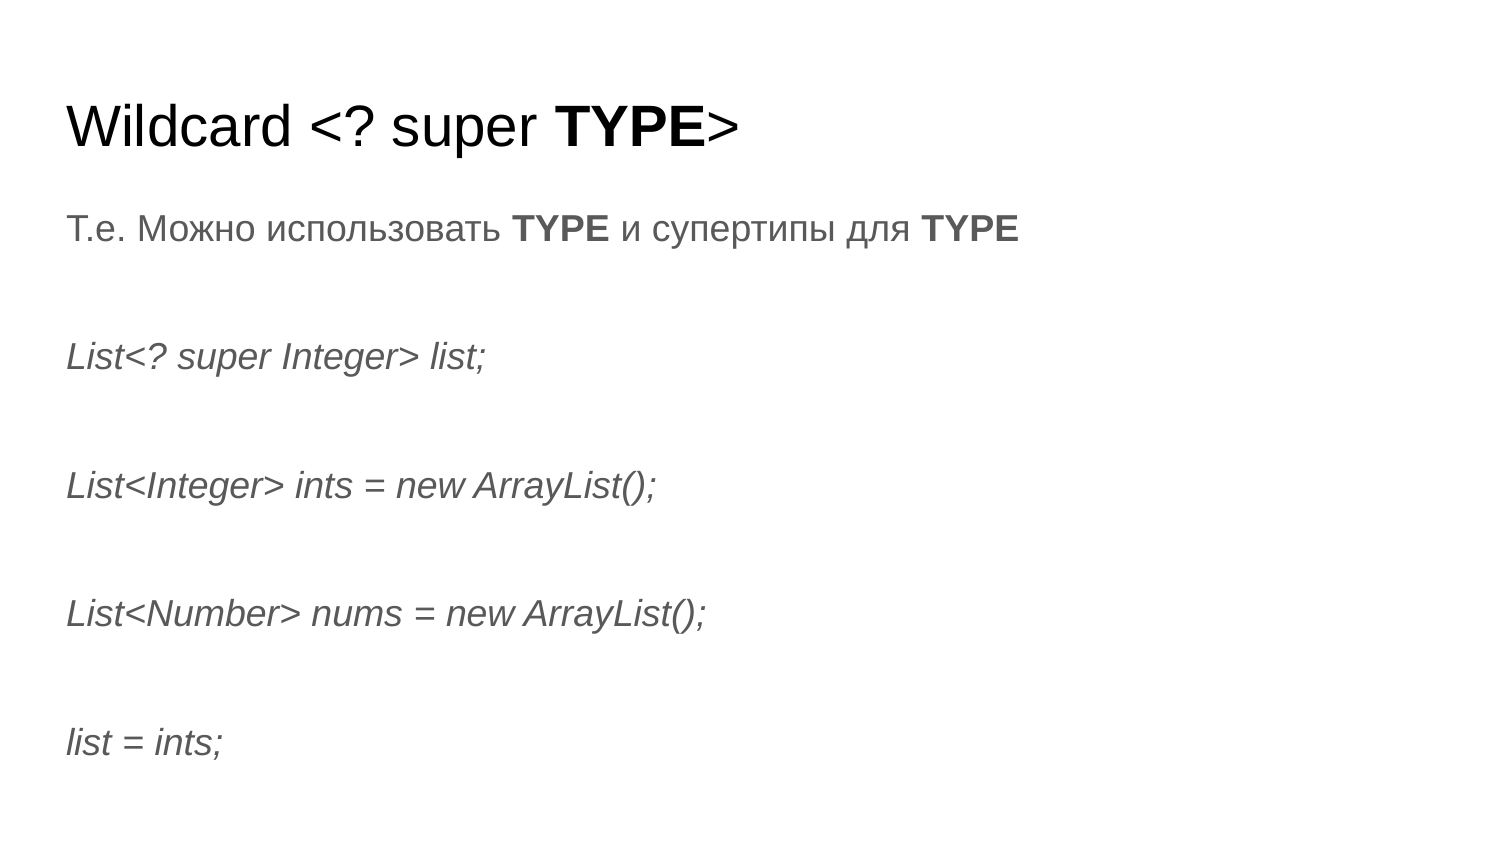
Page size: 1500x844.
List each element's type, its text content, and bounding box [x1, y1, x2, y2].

title Wildcard <? super TYPE> [51, 72, 1449, 167]
list Т.е. Можно использовать TYPE и супертипы для TYPE List<? super Integer> list; List<Integer> ints = new ArrayList(); List<Number> nums = new ArrayList(); list = ints; list =nums; [51, 189, 1172, 750]
